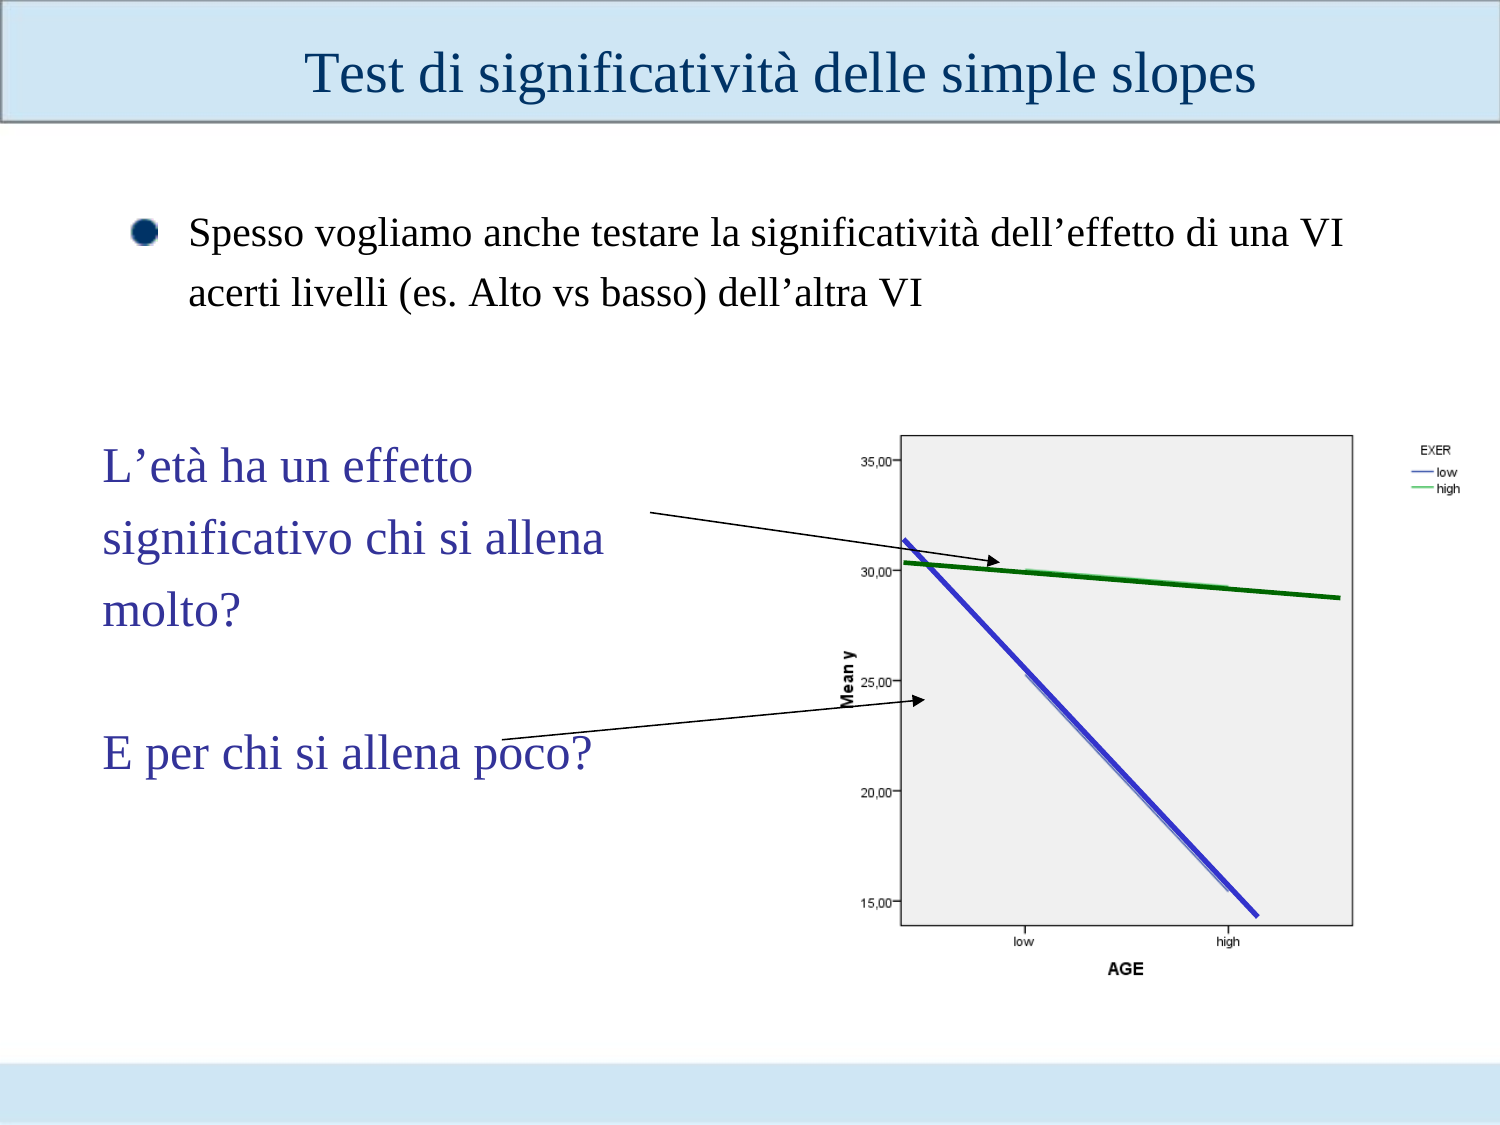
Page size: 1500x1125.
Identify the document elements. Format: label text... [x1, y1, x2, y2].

picture [0, 0, 1500, 1125]
text_box E per chi si allena poco? [87, 699, 725, 788]
text_box Spesso vogliamo anche testare la significatività dell’effetto di una VI acerti livelli (es. Alto vs basso) dell’altra VI [112, 187, 1413, 323]
title Test di significatività delle simple slopes [249, 21, 1313, 117]
text_box L’età ha un effetto significativo chi si allena molto? [87, 412, 725, 644]
